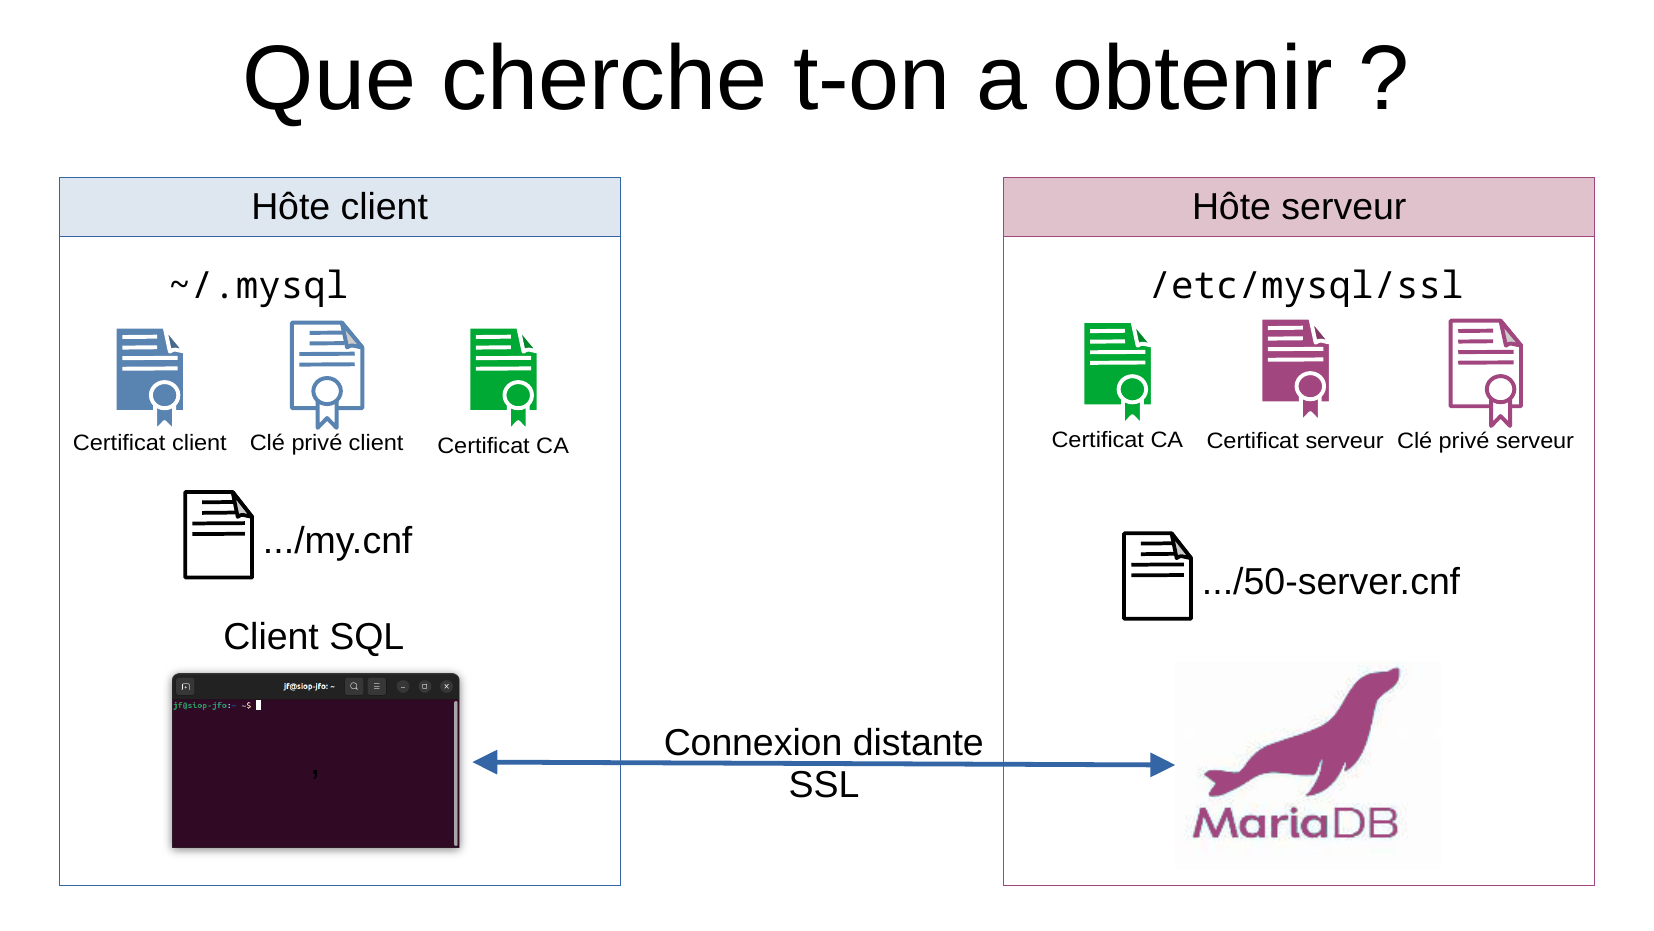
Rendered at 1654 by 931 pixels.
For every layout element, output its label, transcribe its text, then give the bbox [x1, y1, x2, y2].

text_box .../50-server.cnf [1193, 552, 1487, 610]
text_box /etc/mysql/ssl [1133, 251, 1479, 305]
text_box .../my.cnf [254, 511, 548, 569]
picture [428, 324, 579, 464]
picture [63, 324, 237, 461]
title Que cherche t-on a obtenir ? [82, 26, 1571, 129]
text_box Hôte serveur [1003, 177, 1595, 237]
picture [1197, 315, 1584, 458]
picture [1175, 661, 1441, 869]
text_box ~/.mysql [153, 251, 499, 305]
picture [240, 320, 414, 461]
picture [1042, 318, 1193, 458]
picture [183, 490, 254, 580]
text_box Hôte client [59, 177, 621, 237]
picture [158, 661, 473, 863]
picture [1122, 531, 1193, 621]
text_box Client SQL [208, 608, 420, 666]
